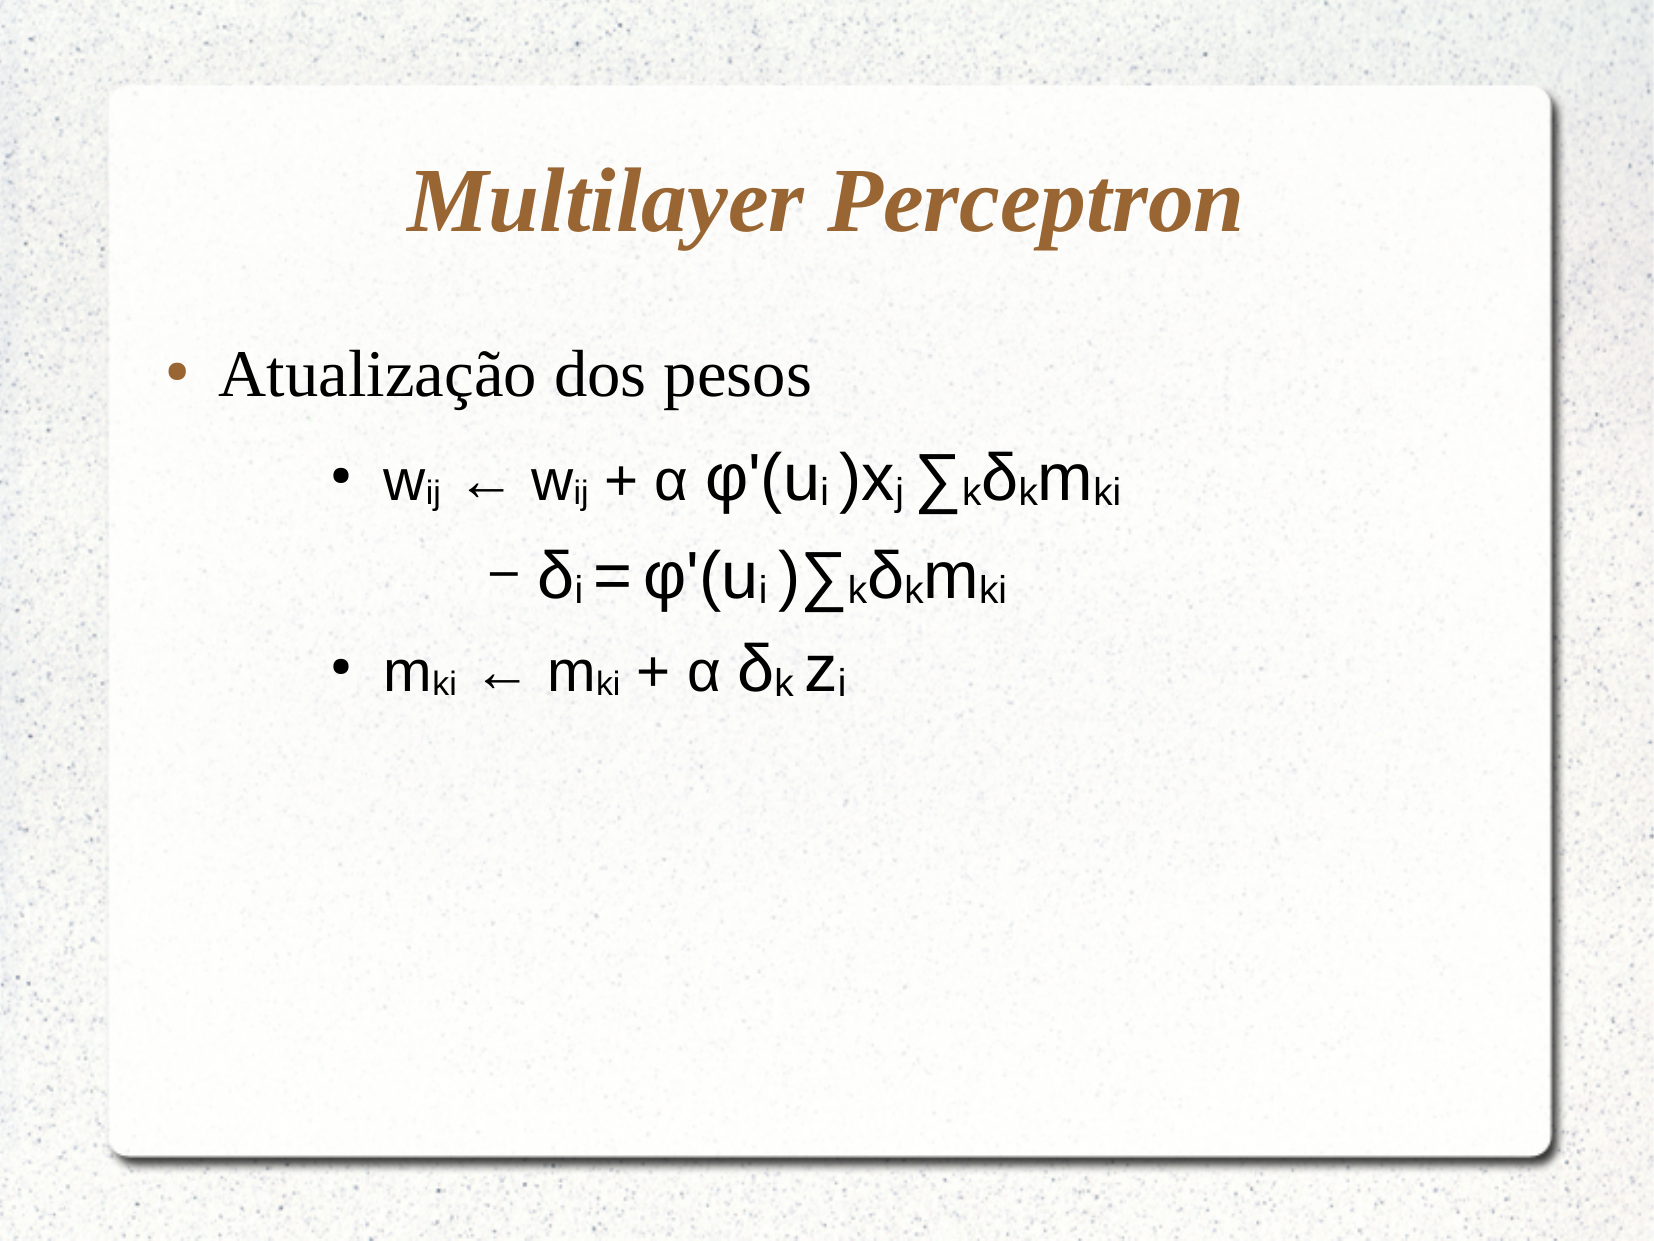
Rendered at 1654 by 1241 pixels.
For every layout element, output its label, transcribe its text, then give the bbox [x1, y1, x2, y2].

list Atualização dos pesos wij ← wij + α φ'(ui )xj ∑kδkmki δi = φ'(ui )∑kδkmki mki ← mki + α δk zi [147, 336, 1506, 1241]
title Multilayer Perceptron [118, 96, 1536, 304]
picture [0, 0, 1654, 1241]
